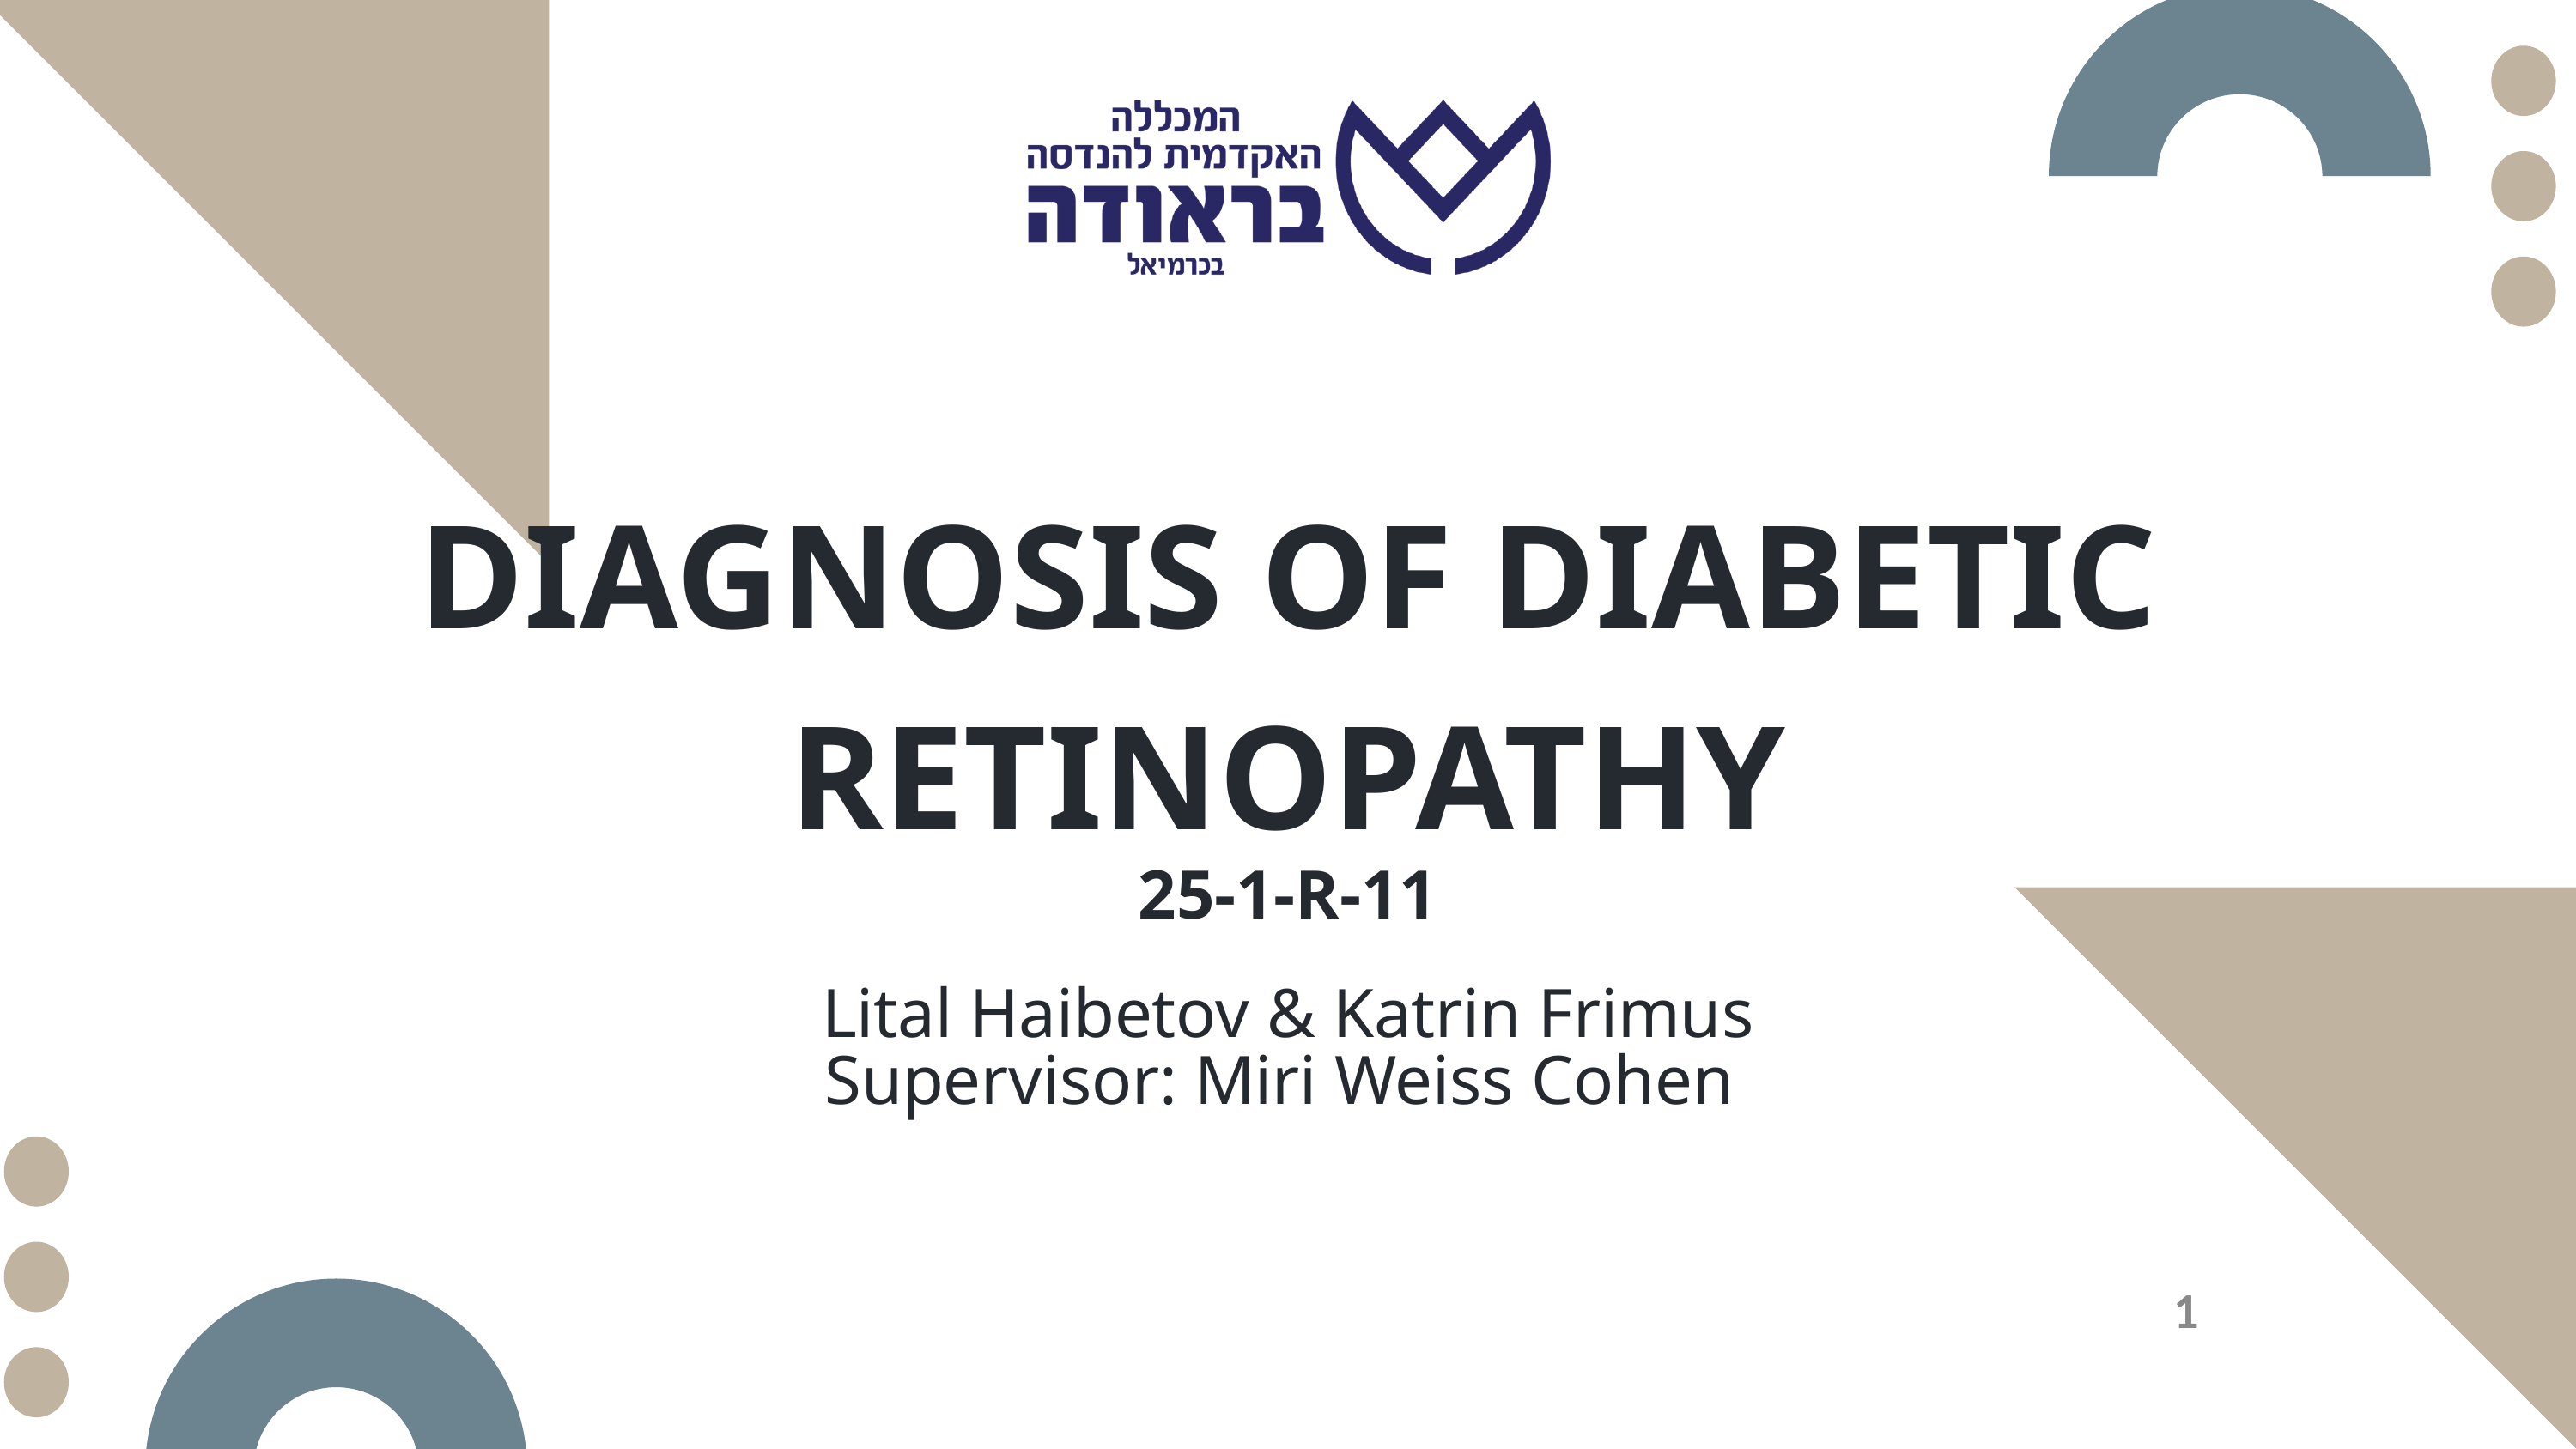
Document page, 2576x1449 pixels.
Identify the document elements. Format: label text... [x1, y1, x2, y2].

text_box [144, 1278, 528, 1449]
text_box [2014, 886, 2576, 1449]
text_box 25-1-R-11 [632, 858, 1944, 939]
text_box [0, 1131, 73, 1422]
slide_number 1 [2160, 1271, 2461, 1324]
text_box Lital Haibetov & Katrin Frimus Supervisor: Miri Weiss Cohen [522, 984, 2054, 1185]
text_box [0, 0, 550, 565]
text_box [2487, 41, 2561, 331]
text_box DIAGNOSIS OF DIABETIC RETINOPATHY [364, 457, 2212, 852]
picture [1019, 93, 1557, 281]
text_box [2048, 0, 2432, 177]
